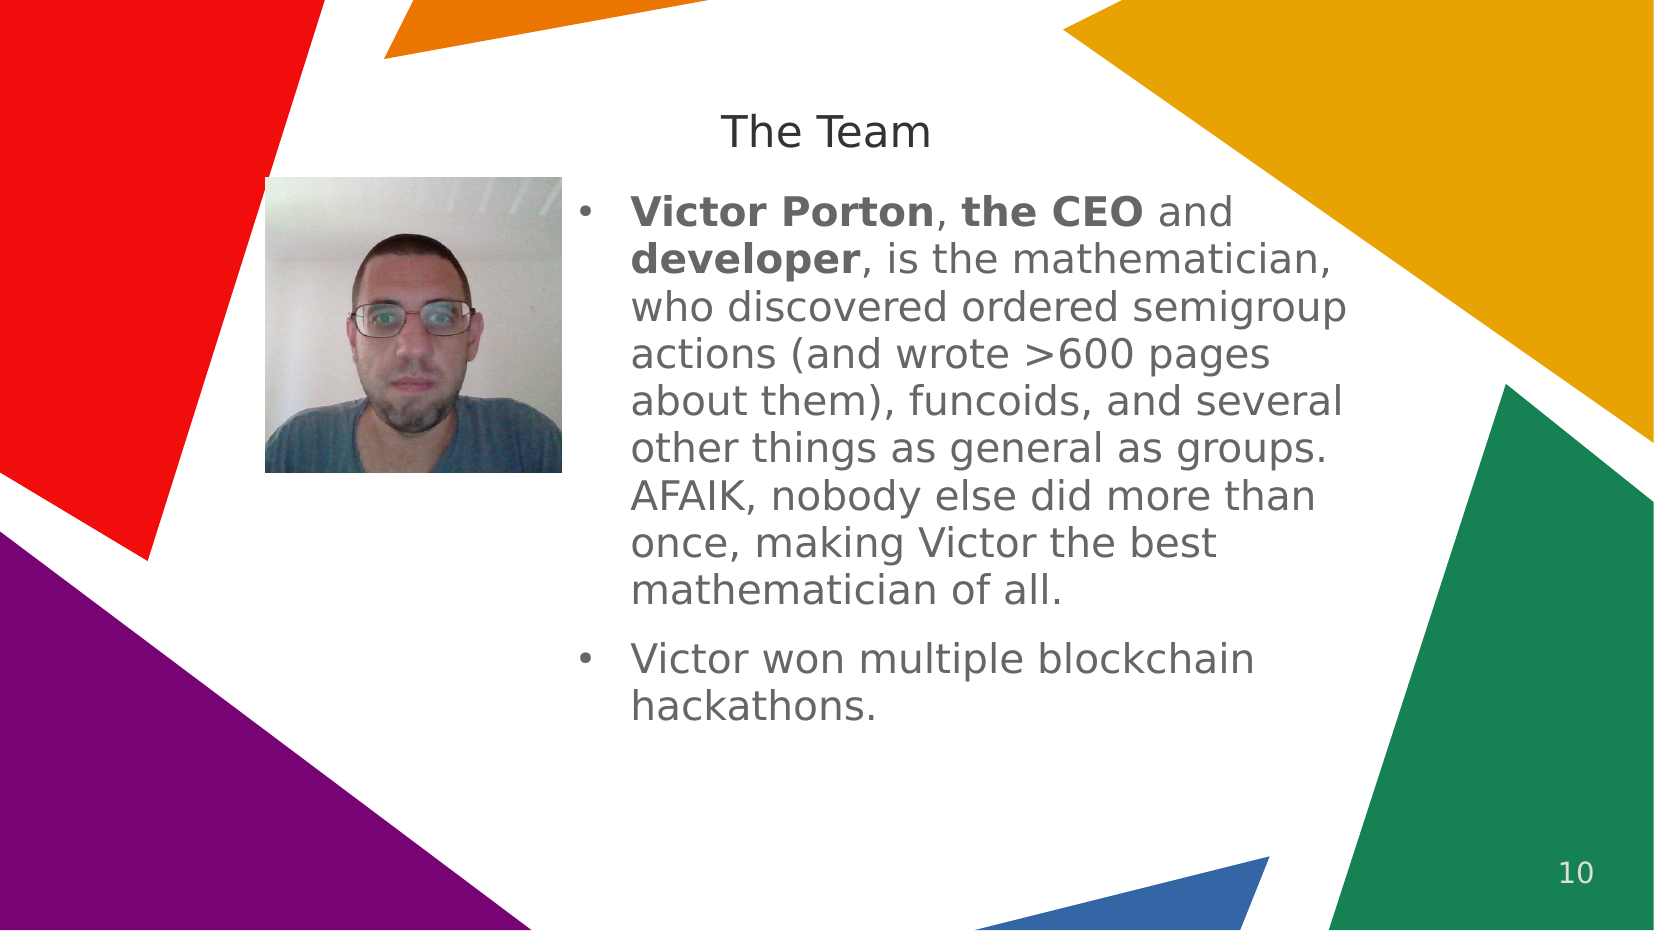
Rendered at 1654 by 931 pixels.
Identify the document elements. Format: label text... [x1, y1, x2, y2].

list Victor Porton, the CEO and developer, is the mathematician, who discovered ordered semigroup actions (and wrote >600 pages about them), funcoids, and several other things as general as groups. AFAIK, nobody else did more than once, making Victor the best mathematician of all. Victor won multiple blockchain hackathons. [561, 188, 1359, 780]
picture [265, 177, 562, 473]
title The Team [295, 59, 1359, 188]
